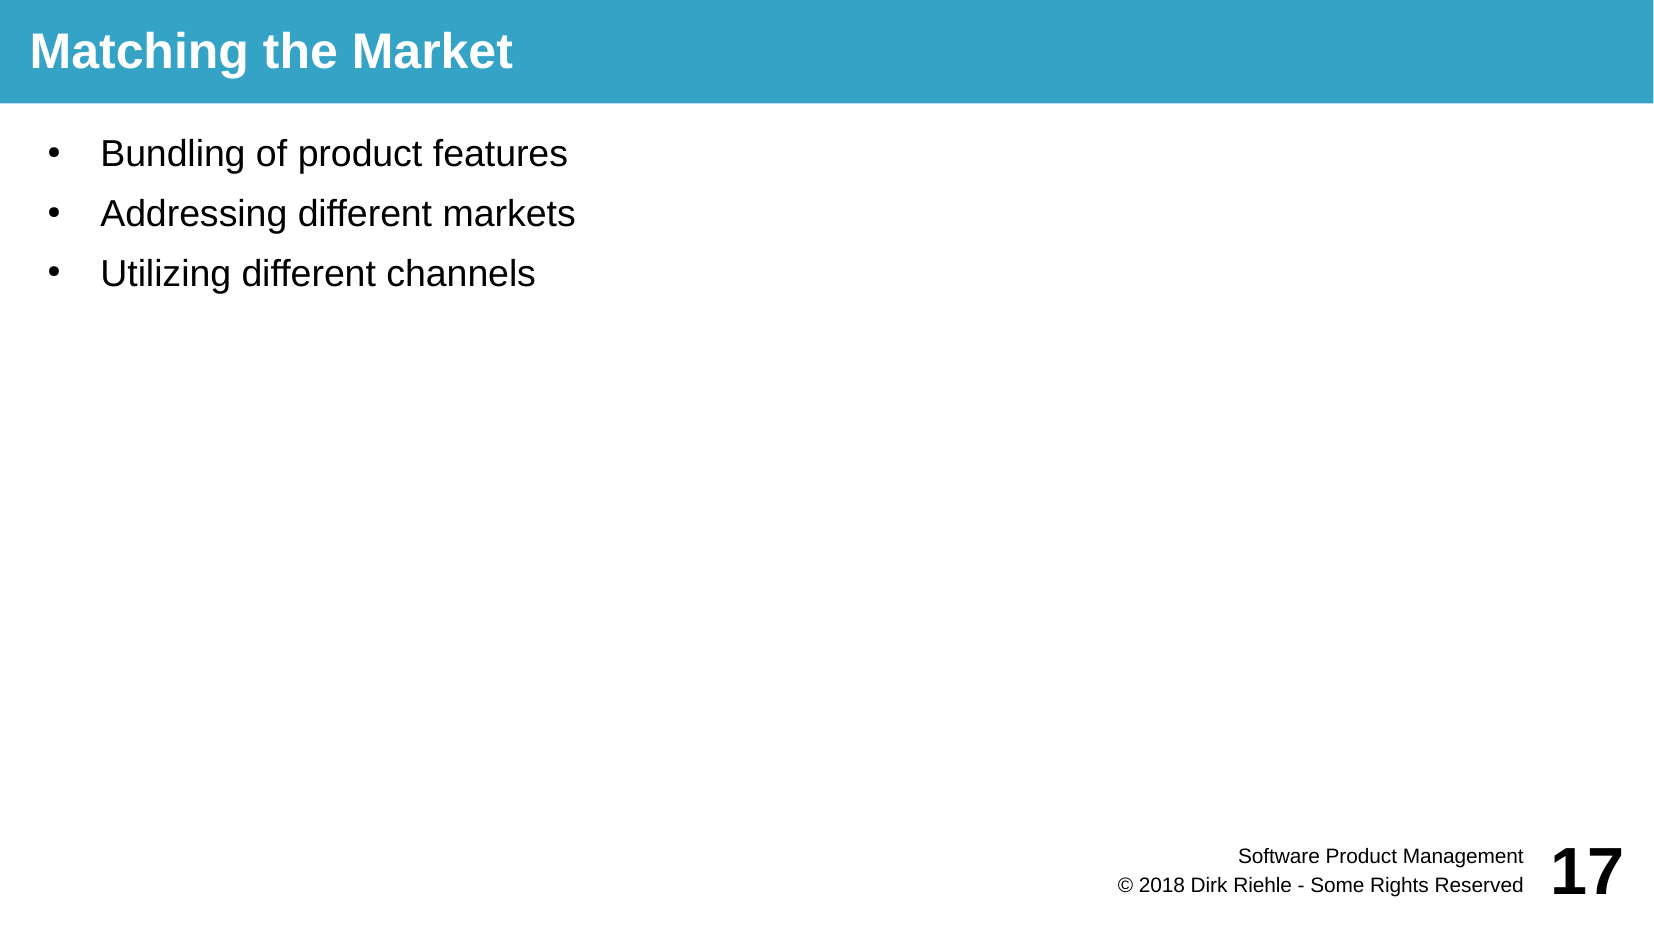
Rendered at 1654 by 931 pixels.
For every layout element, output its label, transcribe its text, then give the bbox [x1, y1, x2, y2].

title Matching the Market [0, 0, 1654, 104]
list Bundling of product features Addressing different markets Utilizing different channels [29, 132, 1625, 813]
